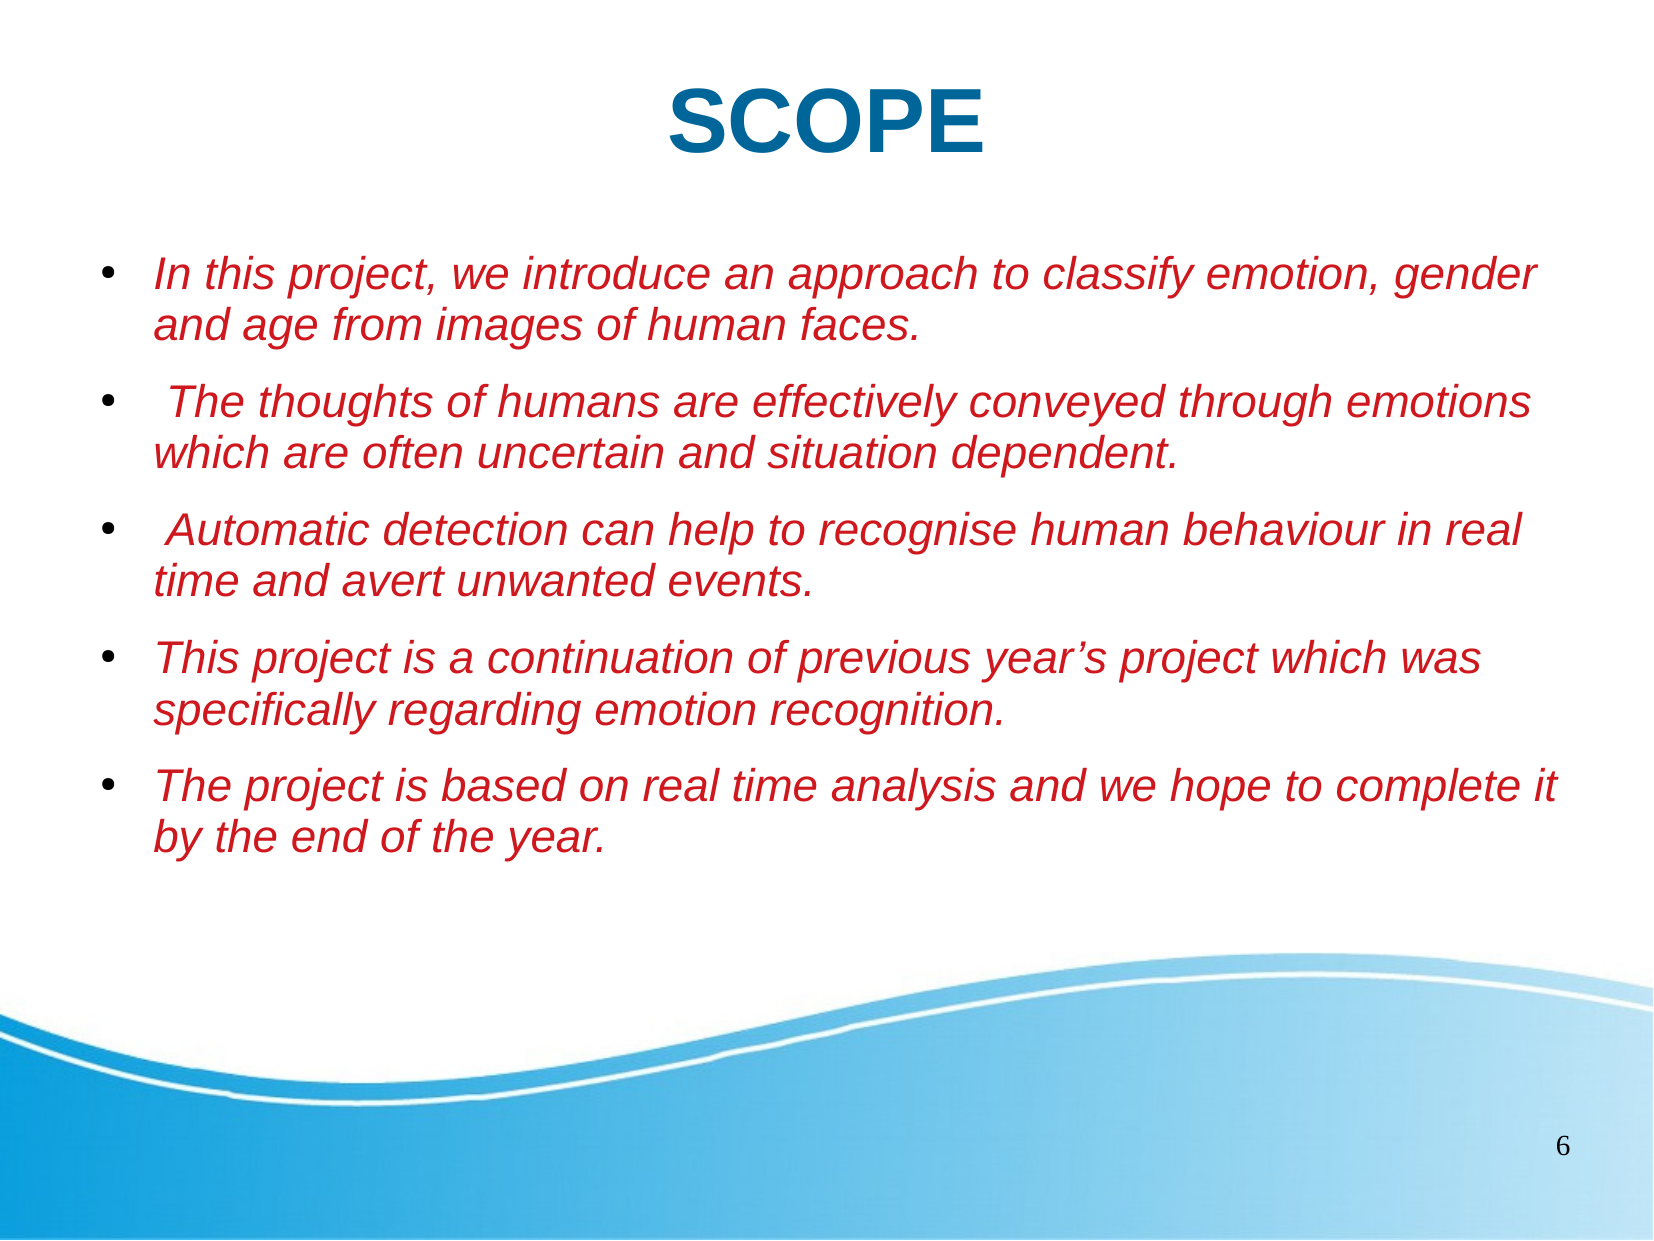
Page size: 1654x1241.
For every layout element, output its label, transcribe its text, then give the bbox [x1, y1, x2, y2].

picture [0, 952, 1654, 1240]
title SCOPE [82, 17, 1571, 225]
list In this project, we introduce an approach to classify emotion, gender and age from images of human faces. The thoughts of humans are effectively conveyed through emotions which are often uncertain and situation dependent. Automatic detection can help to recognise human behaviour in real time and avert unwanted events. This project is a continuation of previous year’s project which was specifically regarding emotion recognition. The project is based on real time analysis and we hope to complete it by the end of the year. [82, 248, 1571, 1010]
